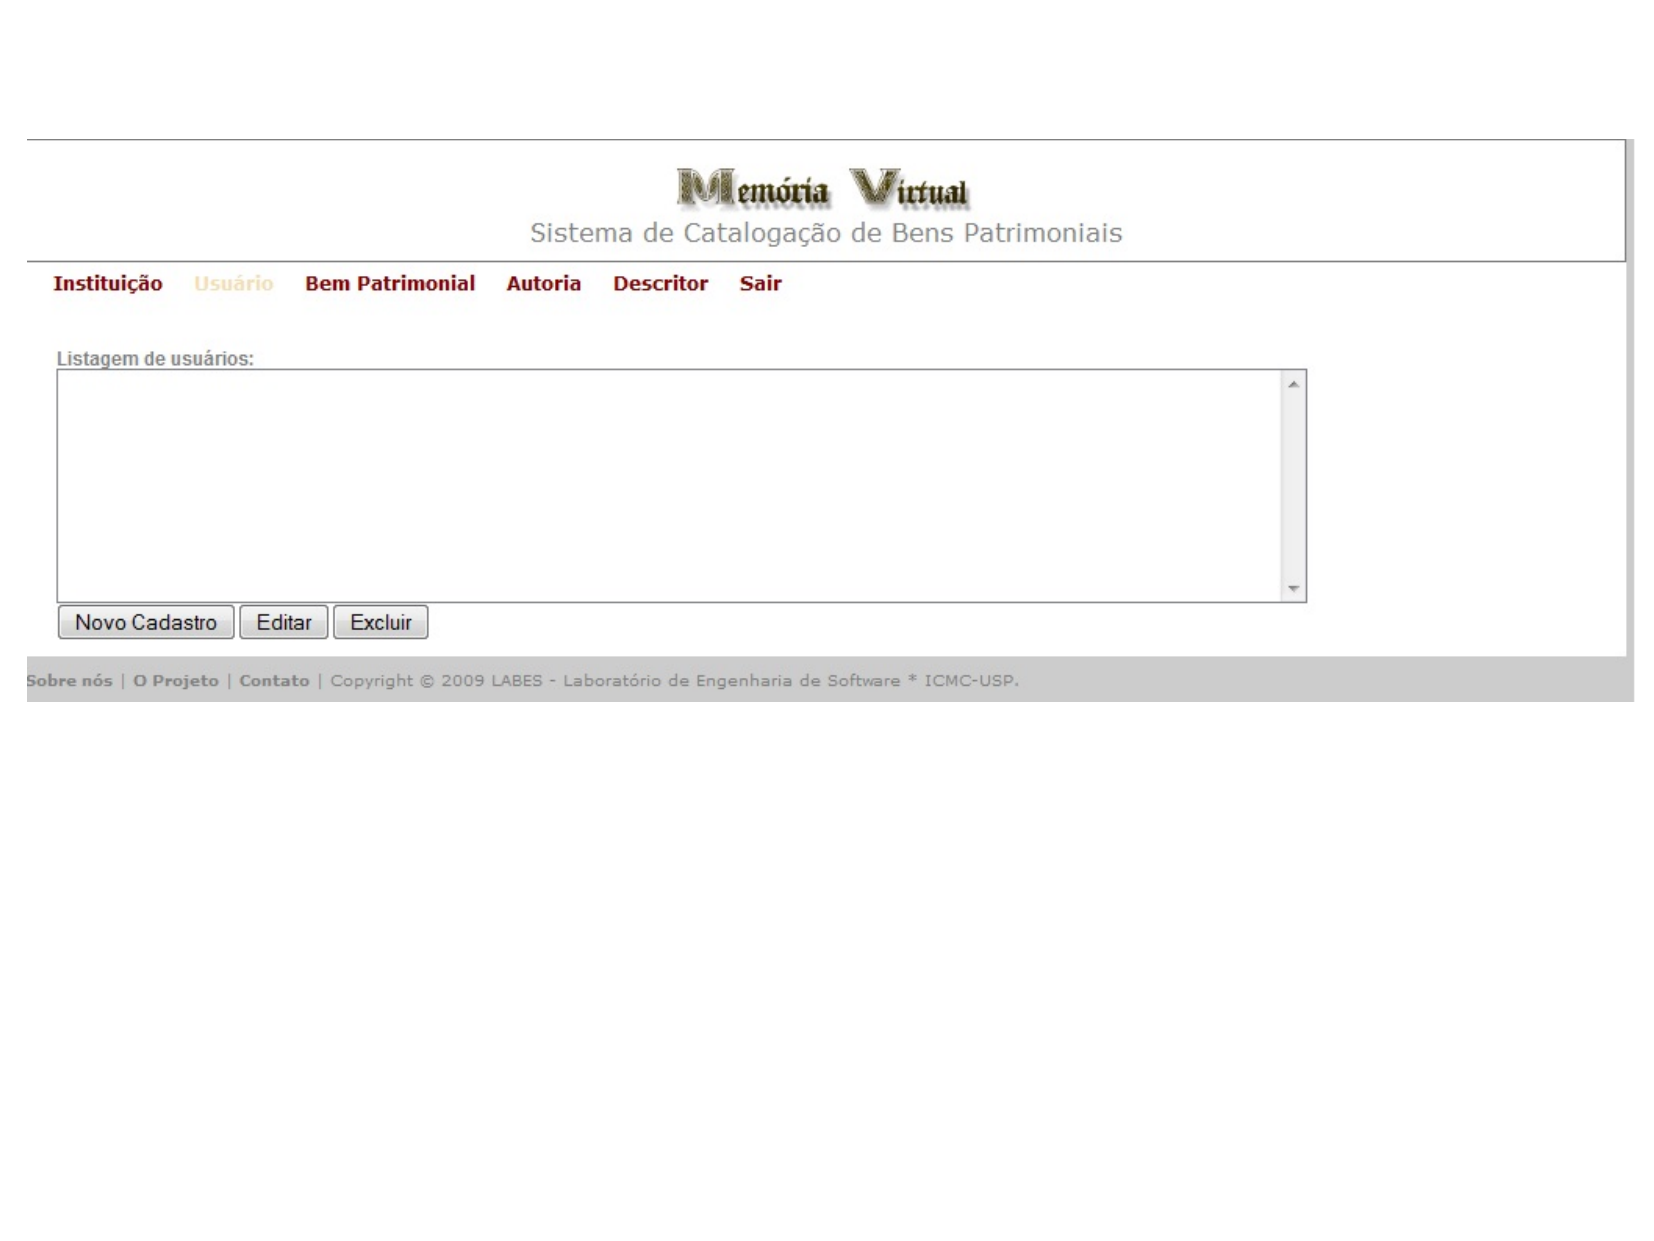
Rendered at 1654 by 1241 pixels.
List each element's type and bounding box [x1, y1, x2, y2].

picture [27, 139, 1636, 702]
